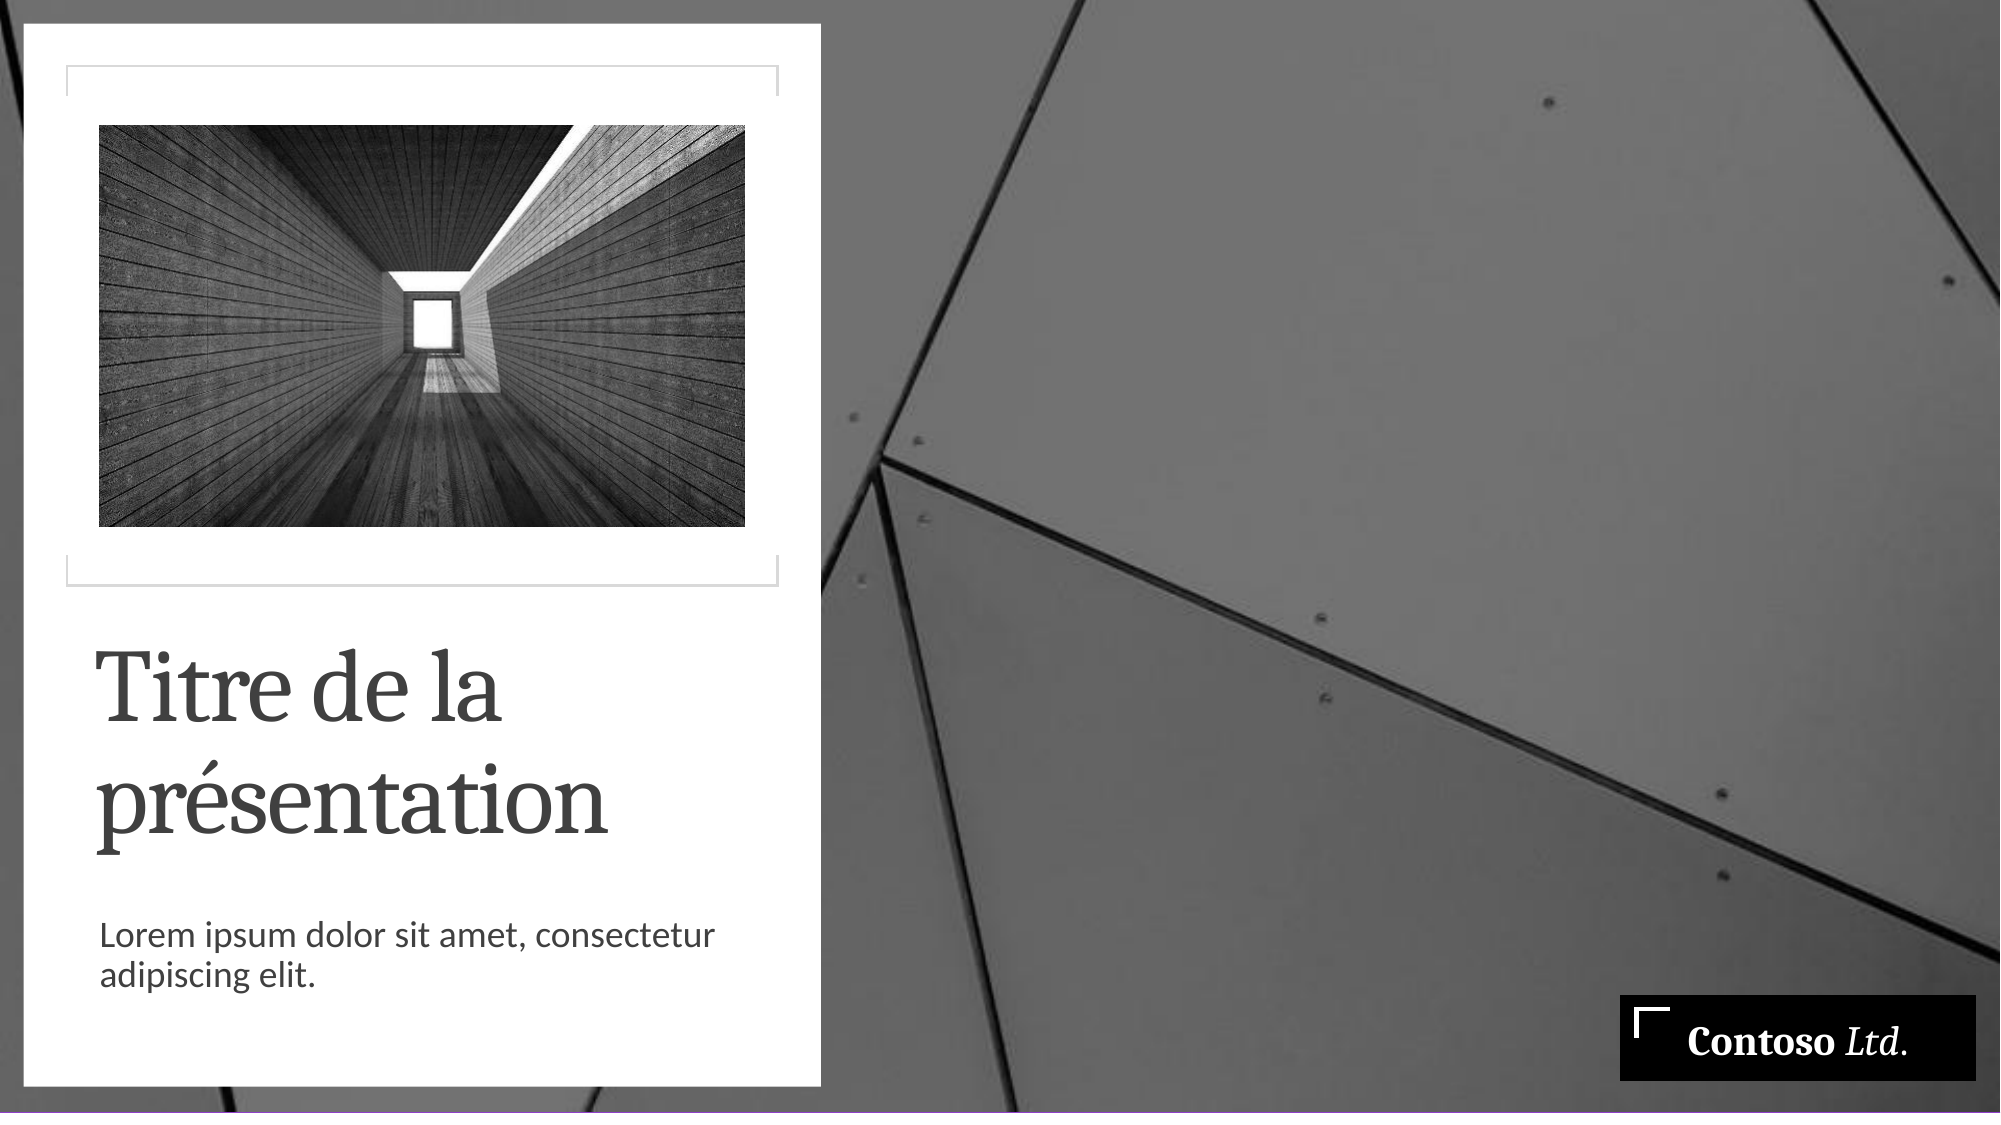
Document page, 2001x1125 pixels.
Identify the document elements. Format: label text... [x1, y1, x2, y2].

picture [0, 0, 2000, 1113]
subtitle Lorem ipsum dolor sit amet, consectetur adipiscing elit. [99, 915, 745, 1039]
title Titre de la présentation [23, 23, 821, 1087]
text_box Contoso Ltd. [1620, 995, 1976, 1081]
